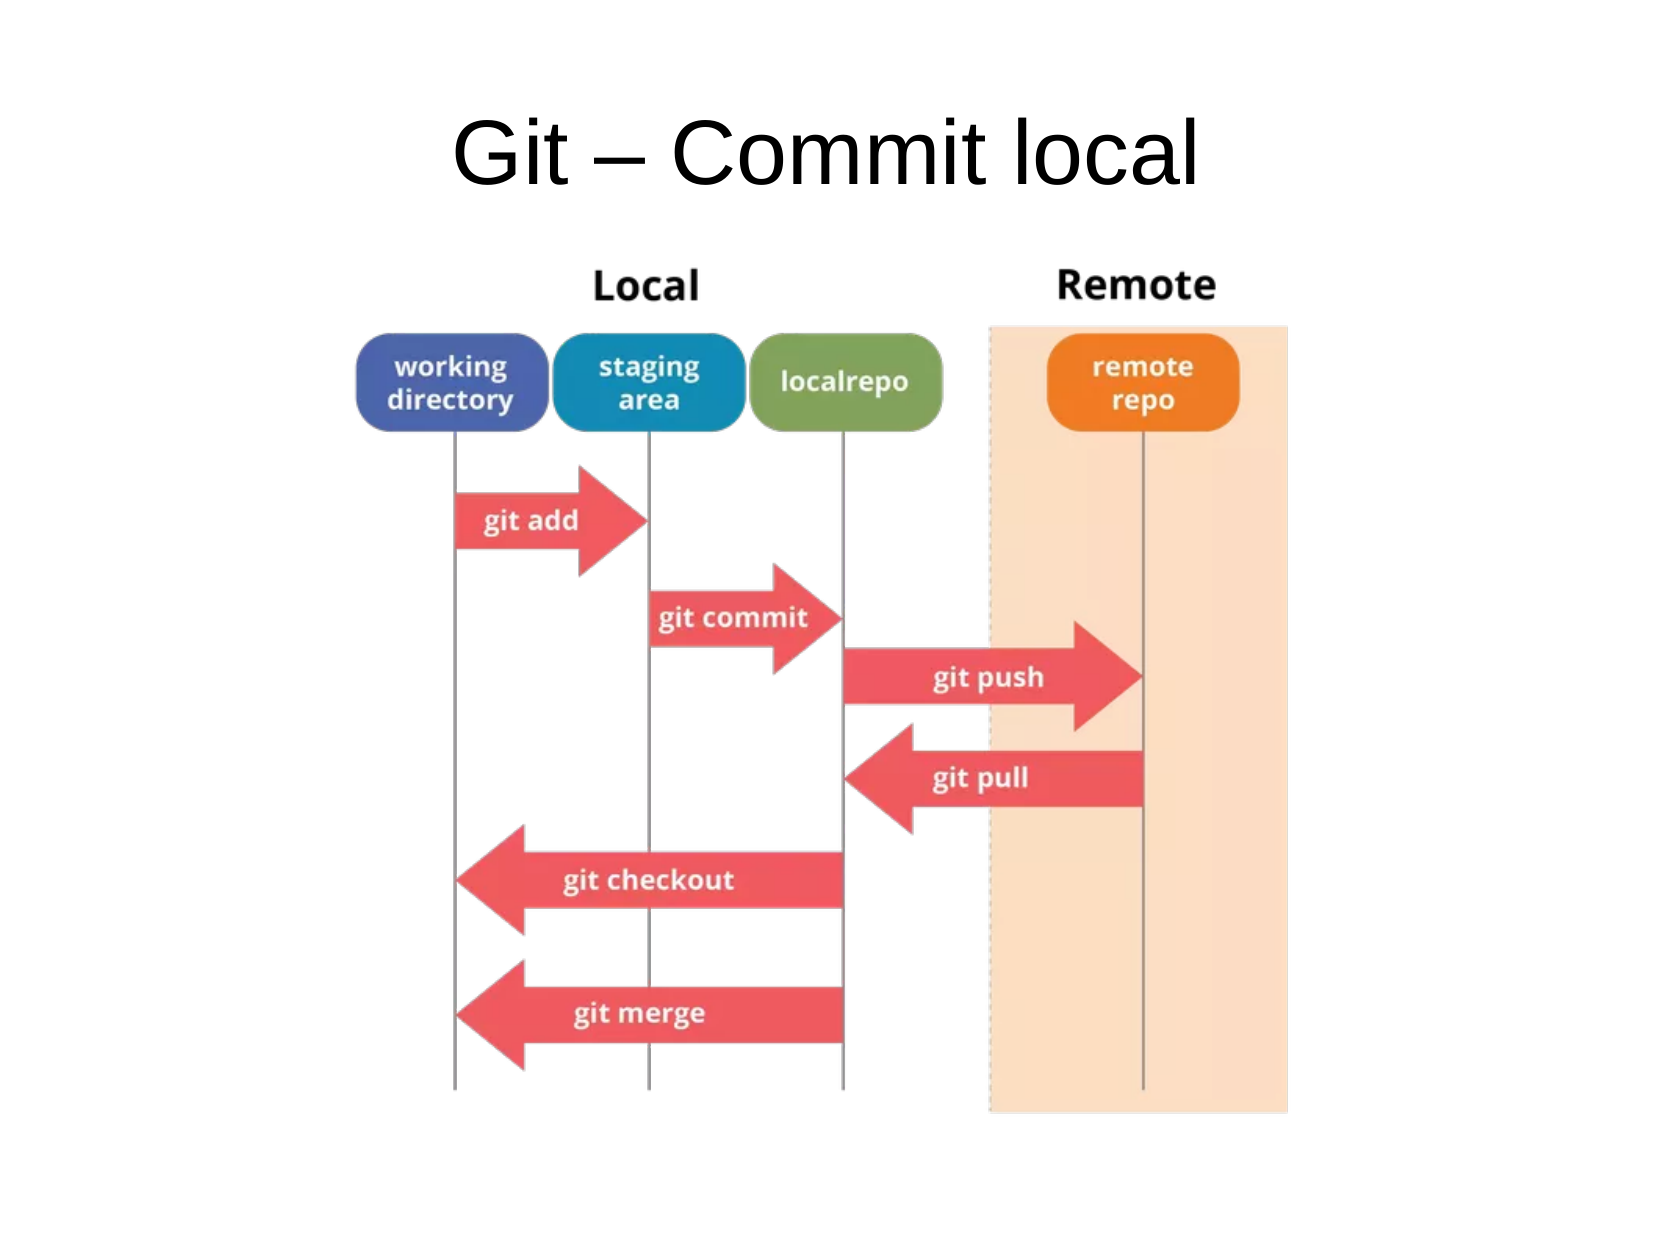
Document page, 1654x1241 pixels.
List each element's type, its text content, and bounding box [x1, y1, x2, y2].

title Git – Commit local [82, 49, 1571, 257]
picture [349, 249, 1291, 1131]
